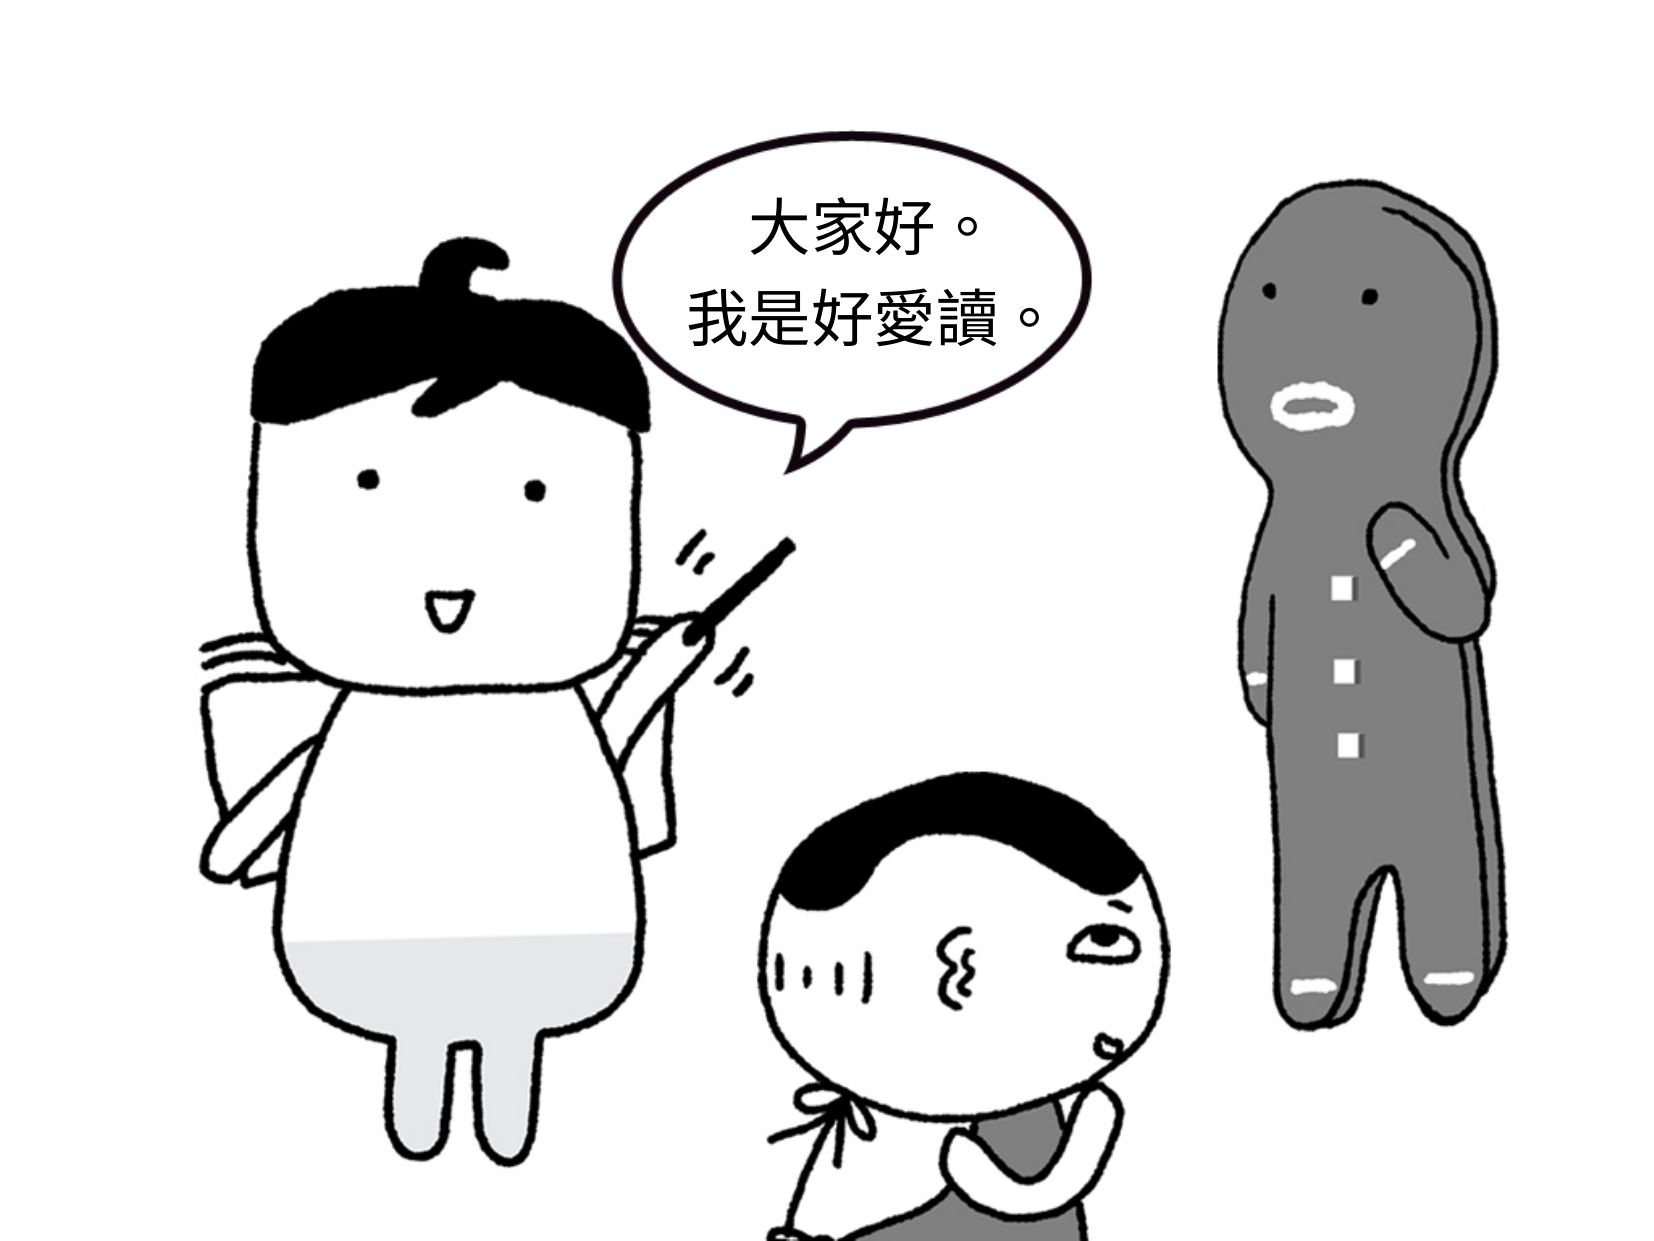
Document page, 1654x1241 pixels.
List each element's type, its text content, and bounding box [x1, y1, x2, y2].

picture [0, 0, 1654, 1241]
title 大家好。 我是好愛讀。 [602, 165, 1146, 373]
